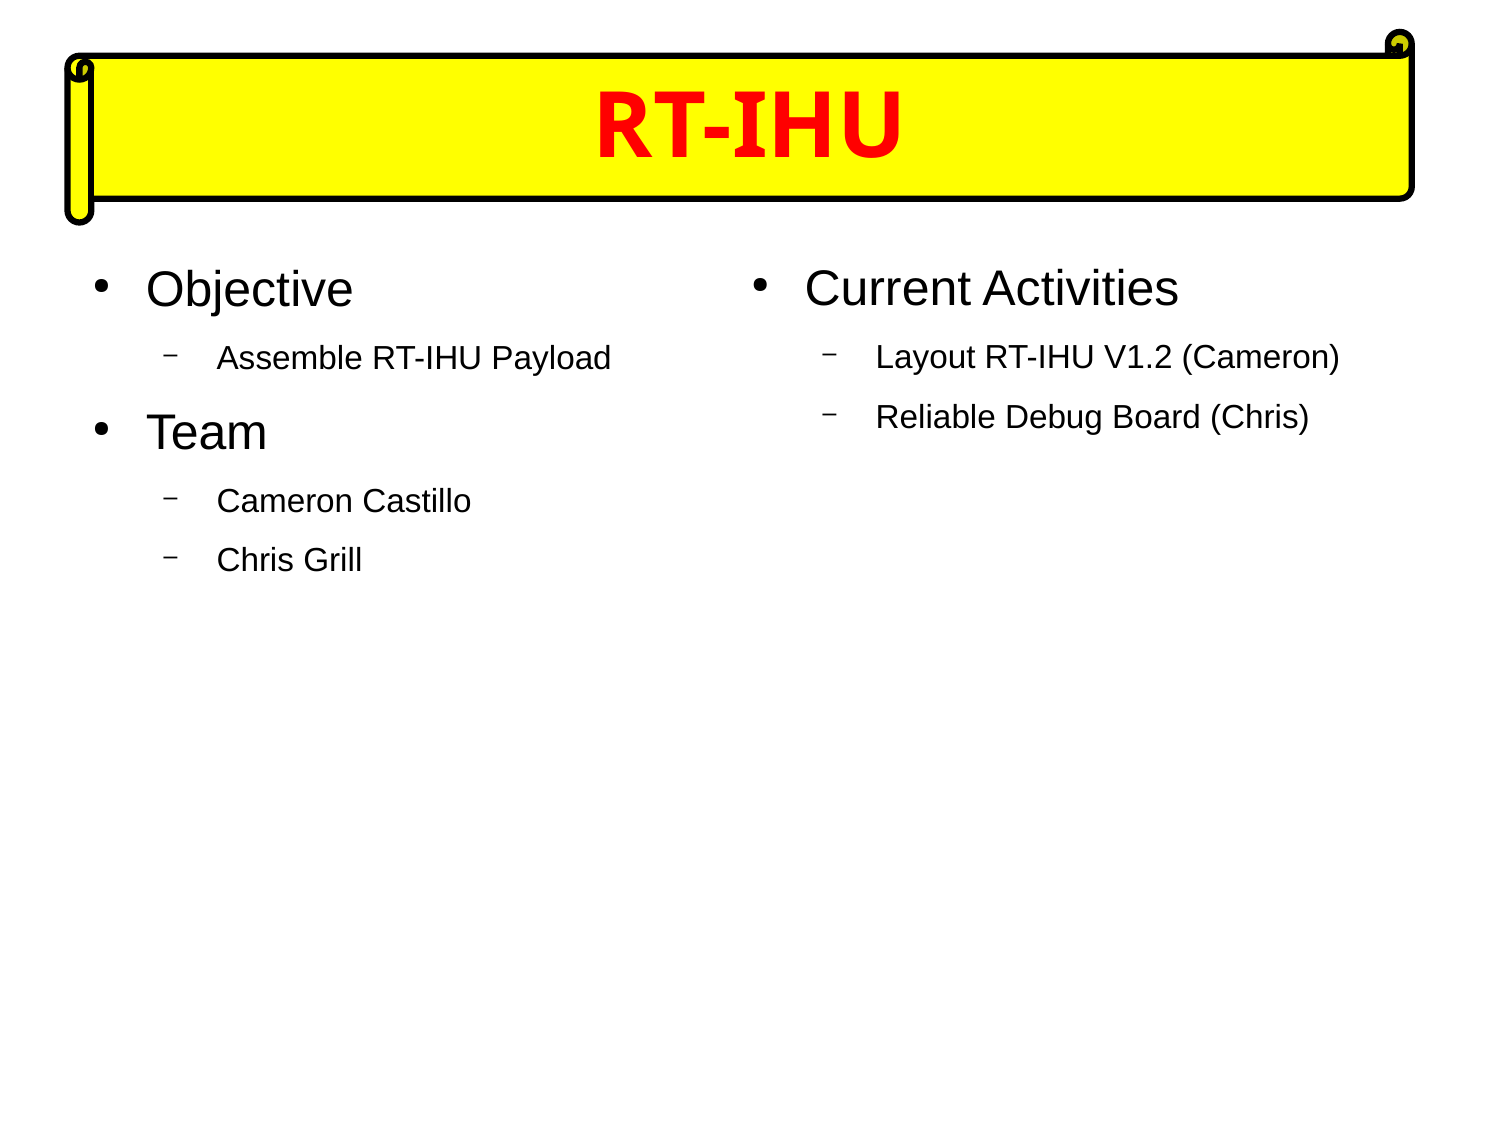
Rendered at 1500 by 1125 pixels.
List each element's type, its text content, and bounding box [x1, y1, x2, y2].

text_box [67, 184, 1412, 223]
text_box [72, 31, 1412, 58]
list Objective Assemble RT-IHU Payload Team Cameron Castillo Chris Grill [75, 263, 734, 916]
text_box RT-IHU [0, 58, 1500, 184]
list Current Activities Layout RT-IHU V1.2 (Cameron) Reliable Debug Board (Chris) [733, 262, 1393, 915]
